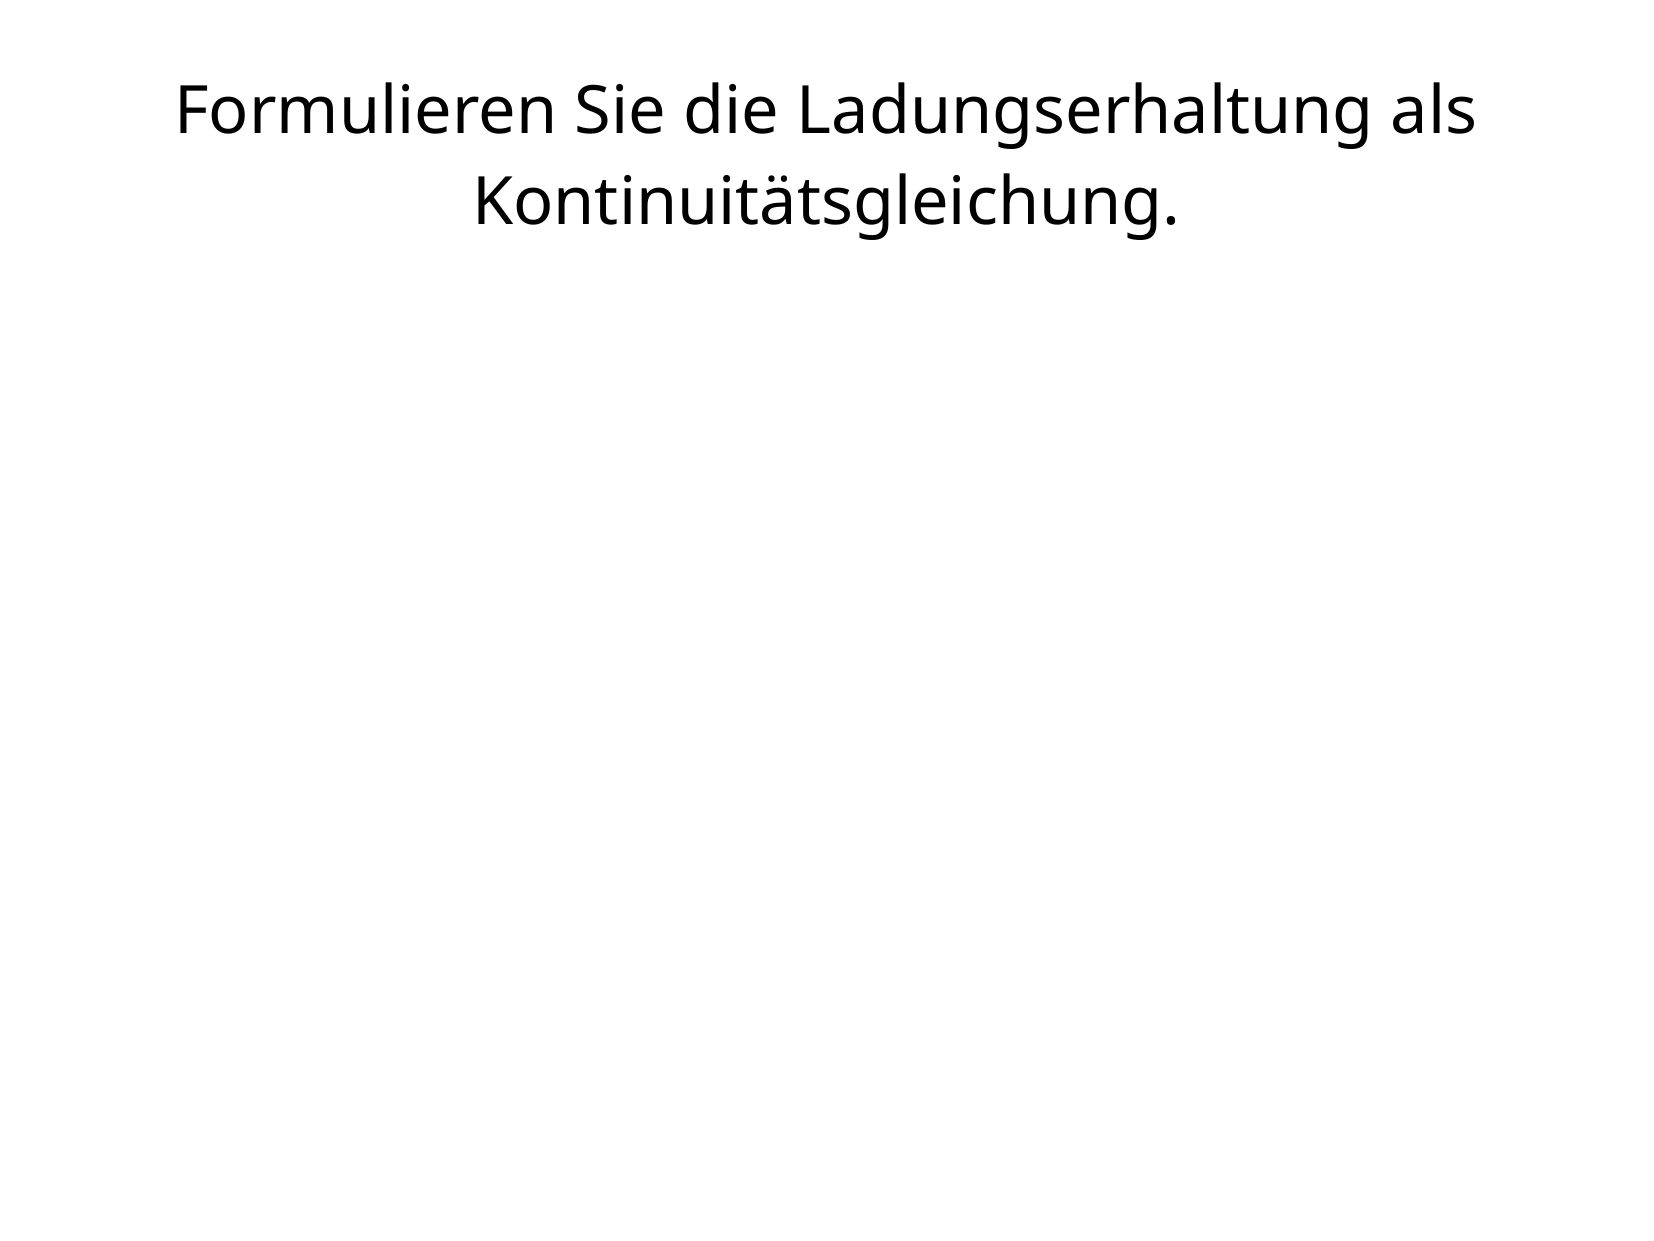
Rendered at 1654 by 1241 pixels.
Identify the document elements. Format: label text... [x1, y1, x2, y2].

title Formulieren Sie die Ladungserhaltung als Kontinuitätsgleichung. [82, 49, 1571, 257]
